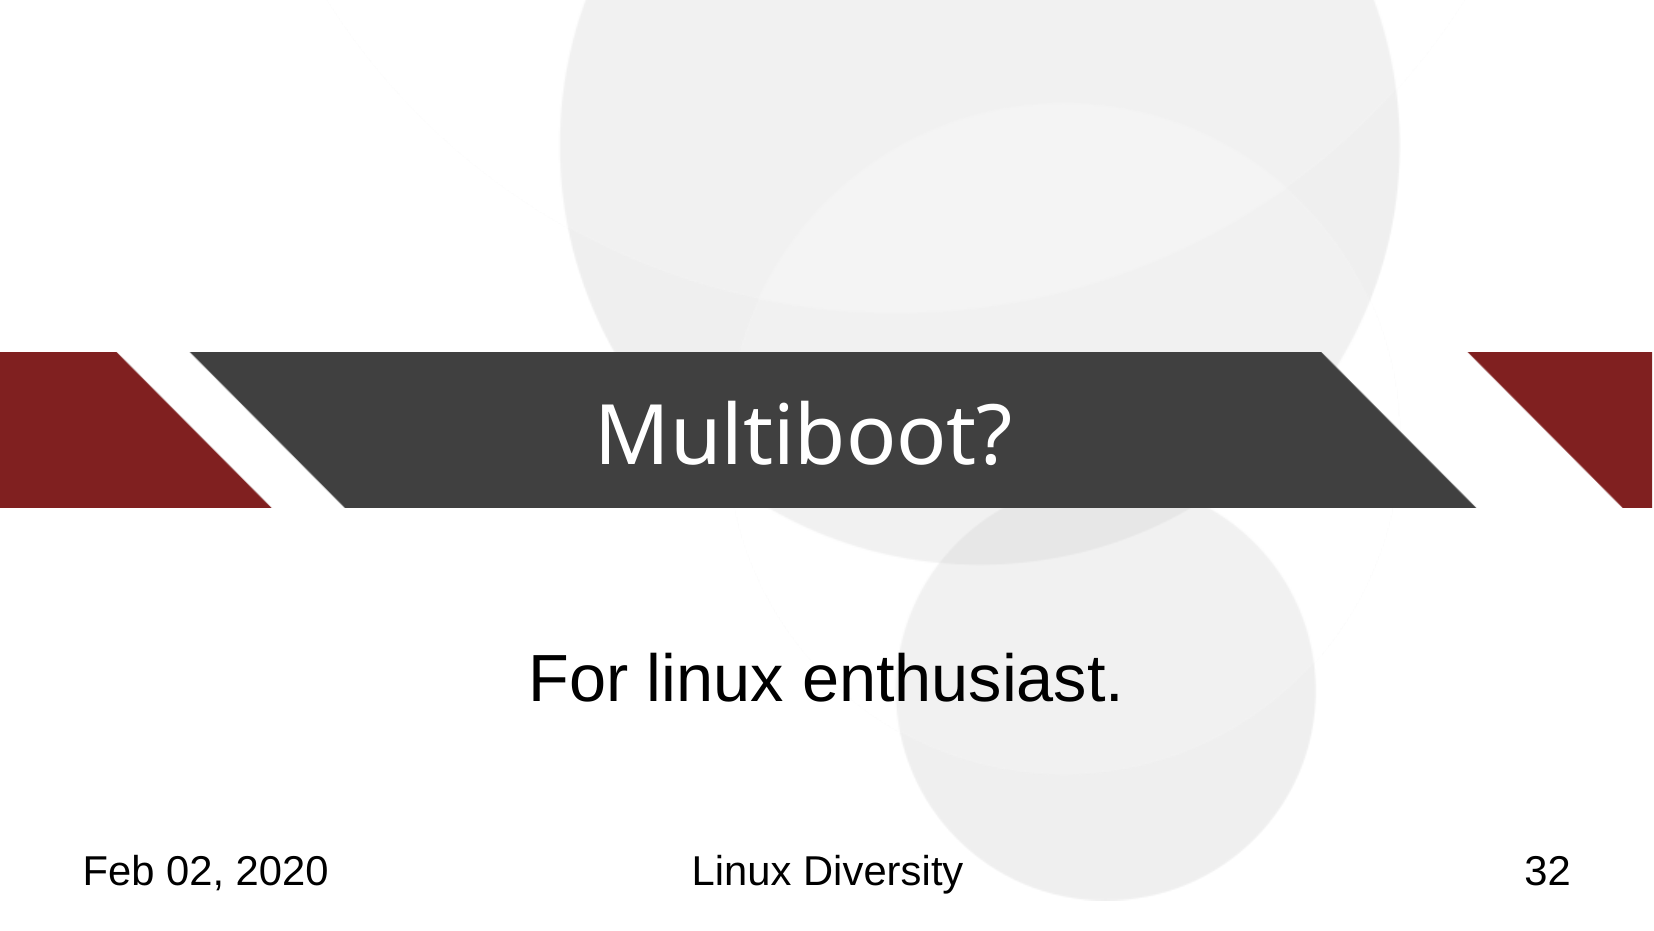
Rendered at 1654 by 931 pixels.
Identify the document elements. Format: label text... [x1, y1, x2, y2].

picture [0, 352, 1653, 508]
subtitle For linux enthusiast. [82, 510, 1571, 848]
title Multiboot? [60, 354, 1549, 511]
